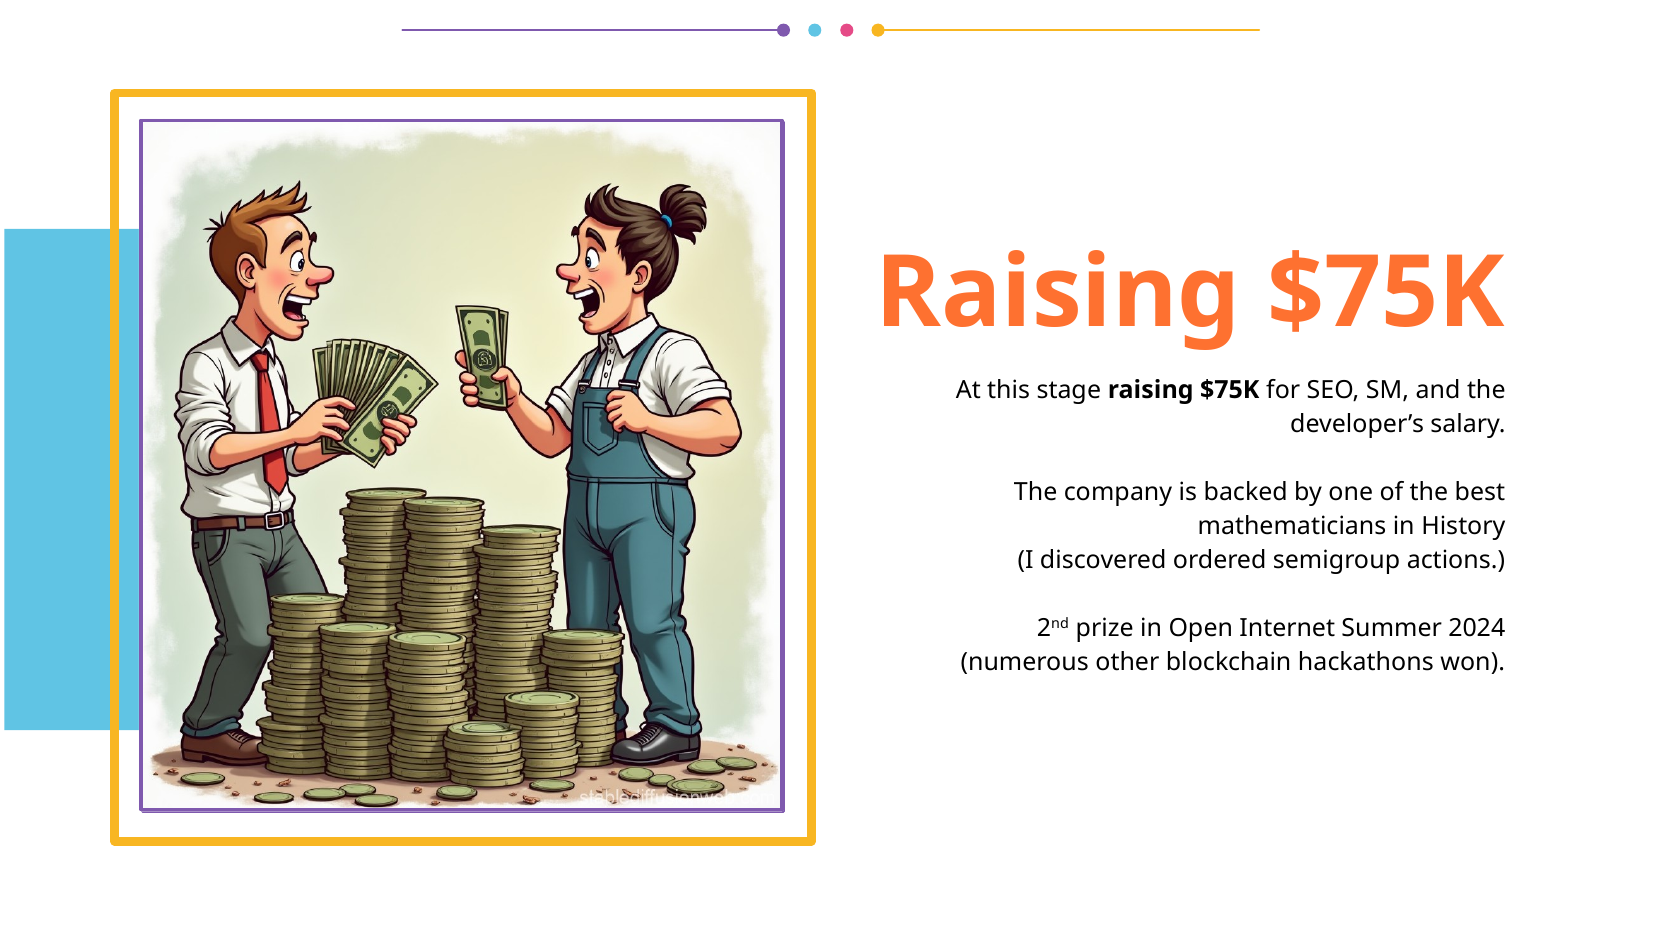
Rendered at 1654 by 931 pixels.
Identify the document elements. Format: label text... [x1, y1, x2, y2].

title At this stage raising $75K for SEO, SM, and the developer’s salary. The company is backed by one of the best mathematicians in History (I discovered ordered semigroup actions.) 2nd prize in Open Internet Summer 2024 (numerous other blockchain hackathons won). [944, 354, 1506, 695]
title Raising $75K [727, 199, 1506, 376]
text_box [143, 122, 780, 808]
